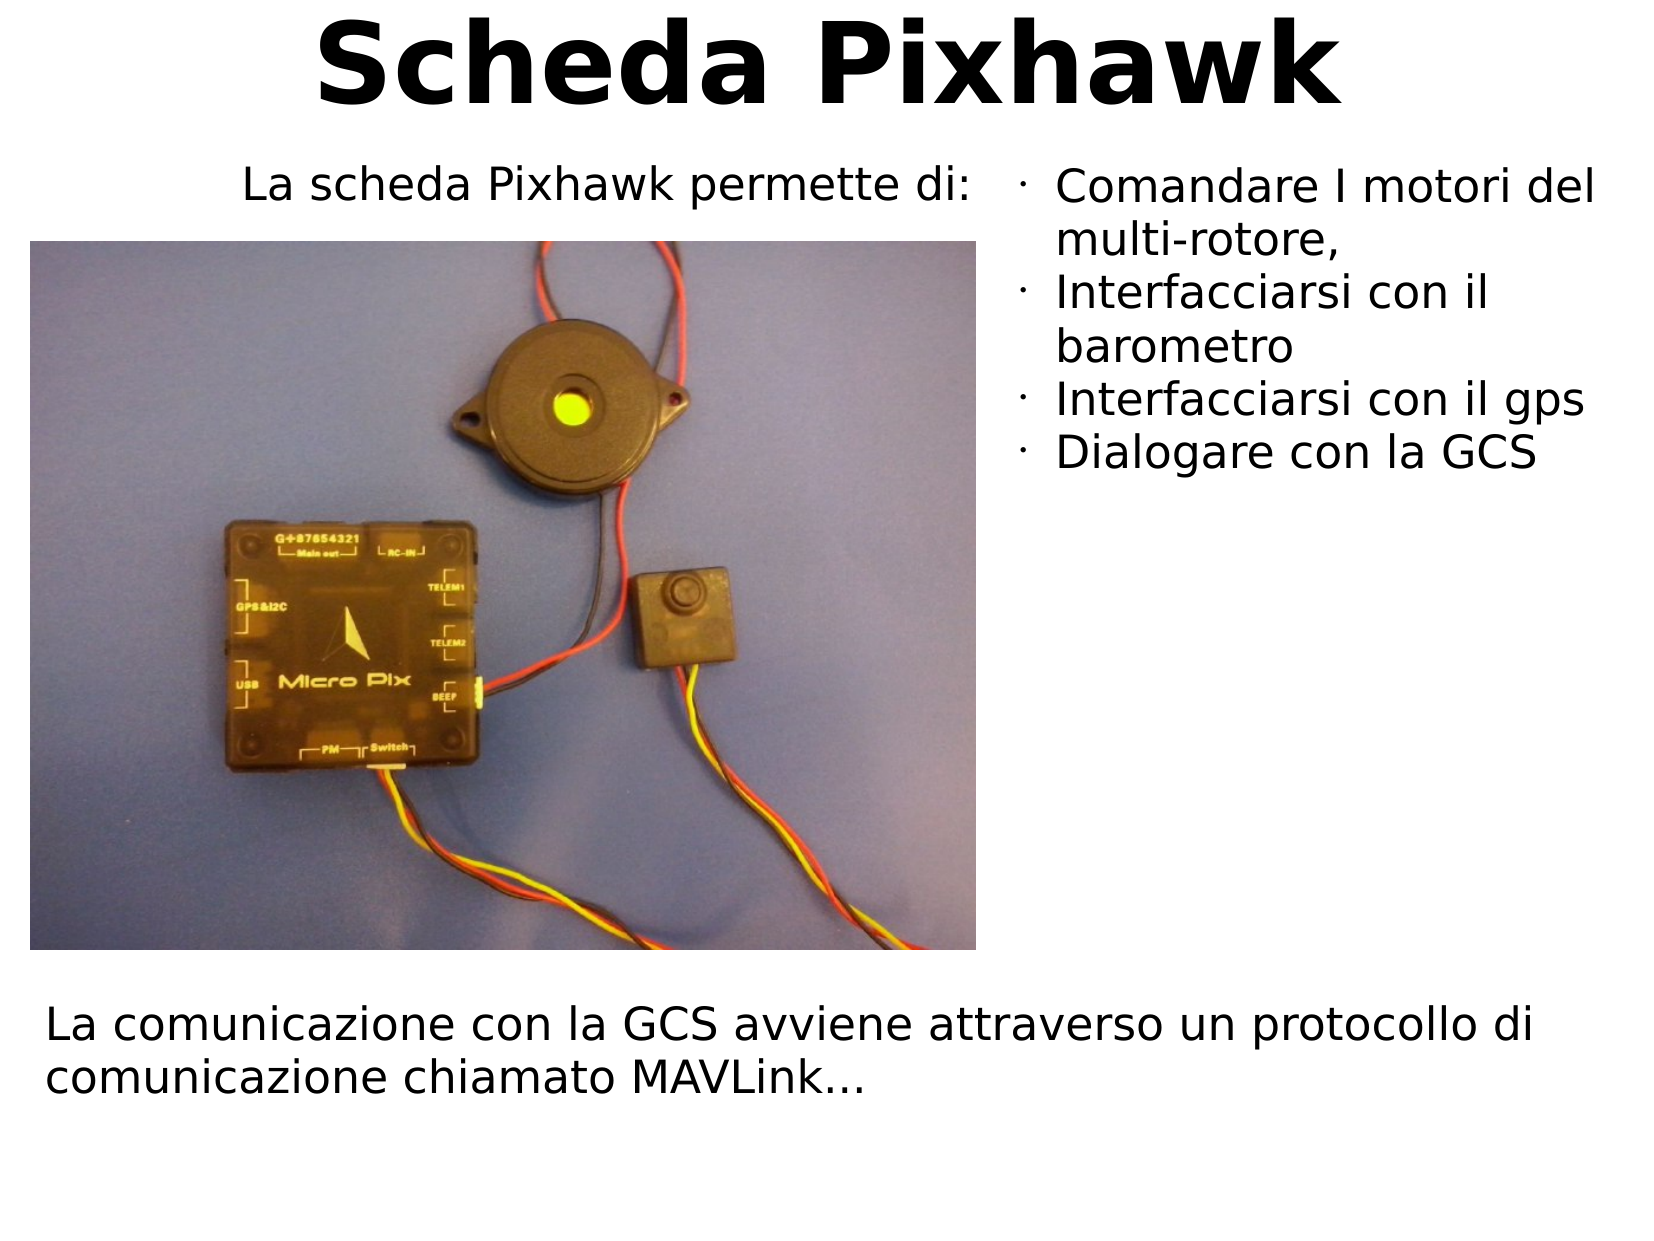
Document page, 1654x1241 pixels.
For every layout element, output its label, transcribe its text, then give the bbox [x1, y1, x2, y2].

picture [30, 241, 976, 950]
title Scheda Pixhawk [82, 0, 1571, 168]
text_box Comandare I motori del multi-rotore, Interfacciarsi con il barometro Interfacciarsi con il gps Dialogare con la GCS [1005, 152, 1636, 586]
text_box La comunicazione con la GCS avviene attraverso un protocollo di comunicazione chiamato MAVLink... [30, 990, 1636, 1112]
text_box La scheda Pixhawk permette di: [226, 150, 992, 226]
